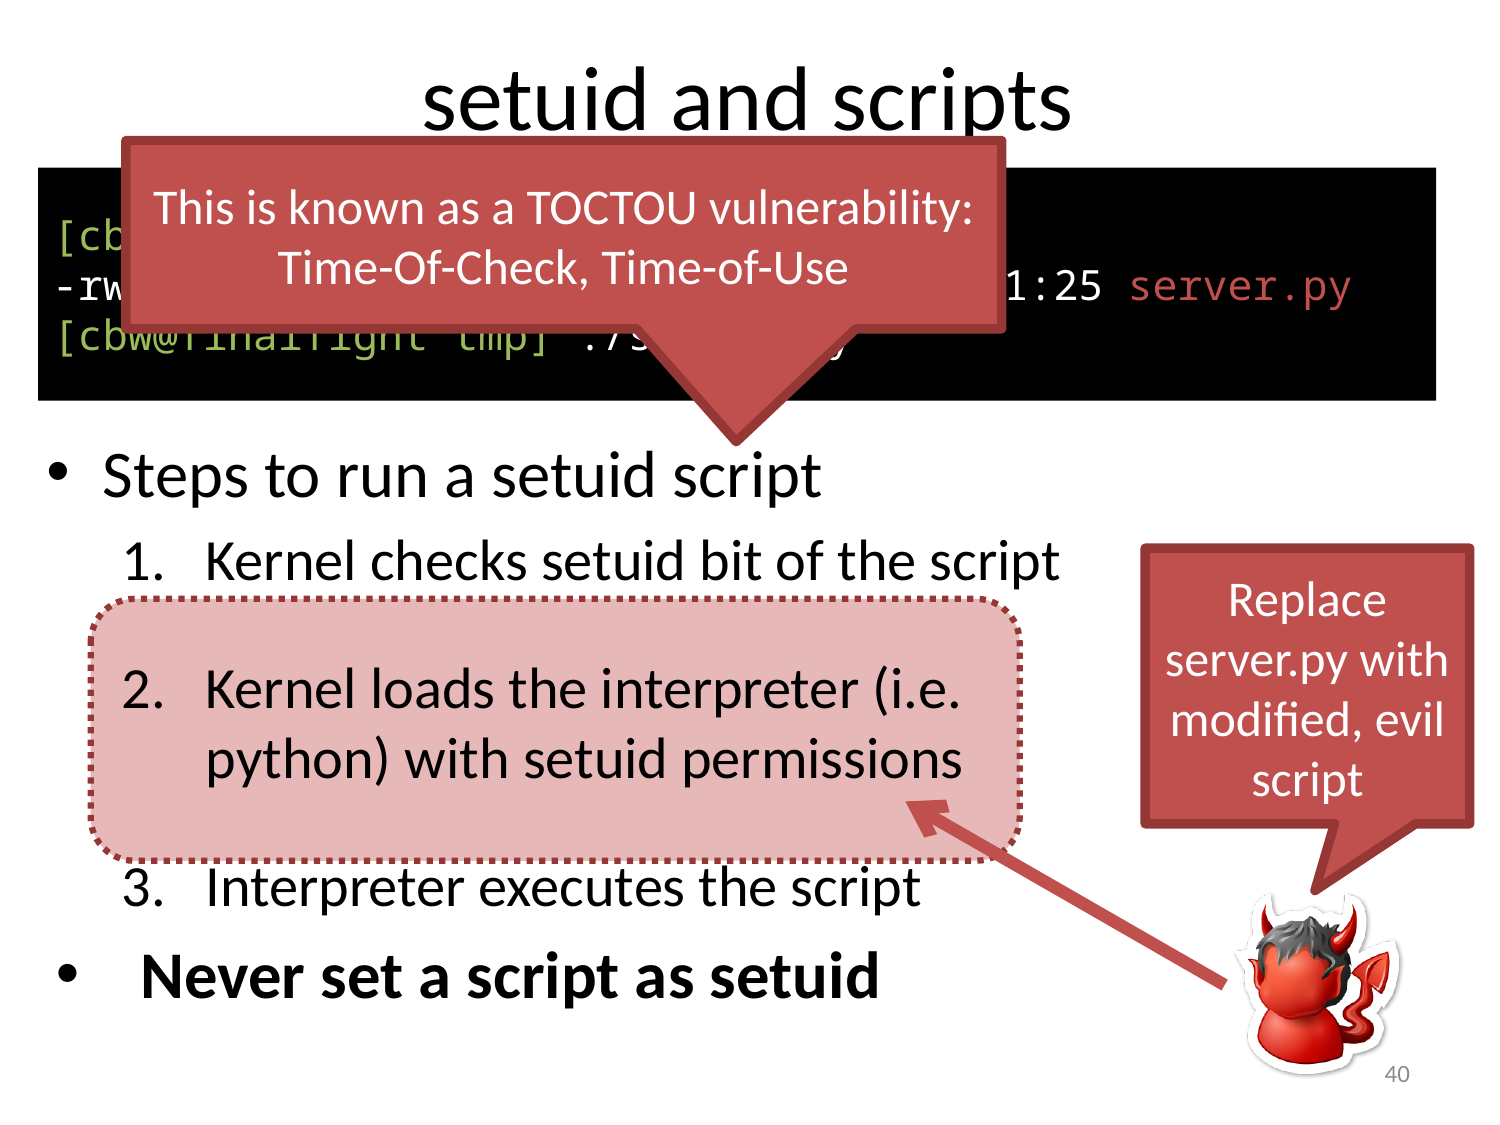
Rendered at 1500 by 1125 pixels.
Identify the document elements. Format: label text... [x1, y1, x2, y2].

title setuid and scripts [73, 0, 1424, 167]
slide_number <number> [1074, 1042, 1425, 1103]
text_box Steps to run a setuid script Kernel checks setuid bit of the script Kernel loads the interpreter (i.e. python) with setuid permissions Interpreter executes the script Never set a script as setuid [31, 423, 1125, 1093]
text_box [cbw@finalfight tmp] ls -lh -rwsr-xr-x 1 cbw faculty 2.3K Jan 23 11:25 server.py [cbw@finalfight tmp] ./server.py [781, 167, 1437, 401]
text_box Replace server.py with modified, evil script [1145, 548, 1470, 891]
picture [1224, 890, 1414, 1080]
text_box This is known as a TOCTOU vulnerability: Time-Of-Check, Time-of-Use [125, 140, 1002, 442]
text_box [cbw@finalfight tmp] ls -lh -rwsr-xr-x 1 cbw faculty 2.3K Jan 23 11:25 server.py [cbw@finalfight tmp] ./server.py [38, 167, 699, 401]
